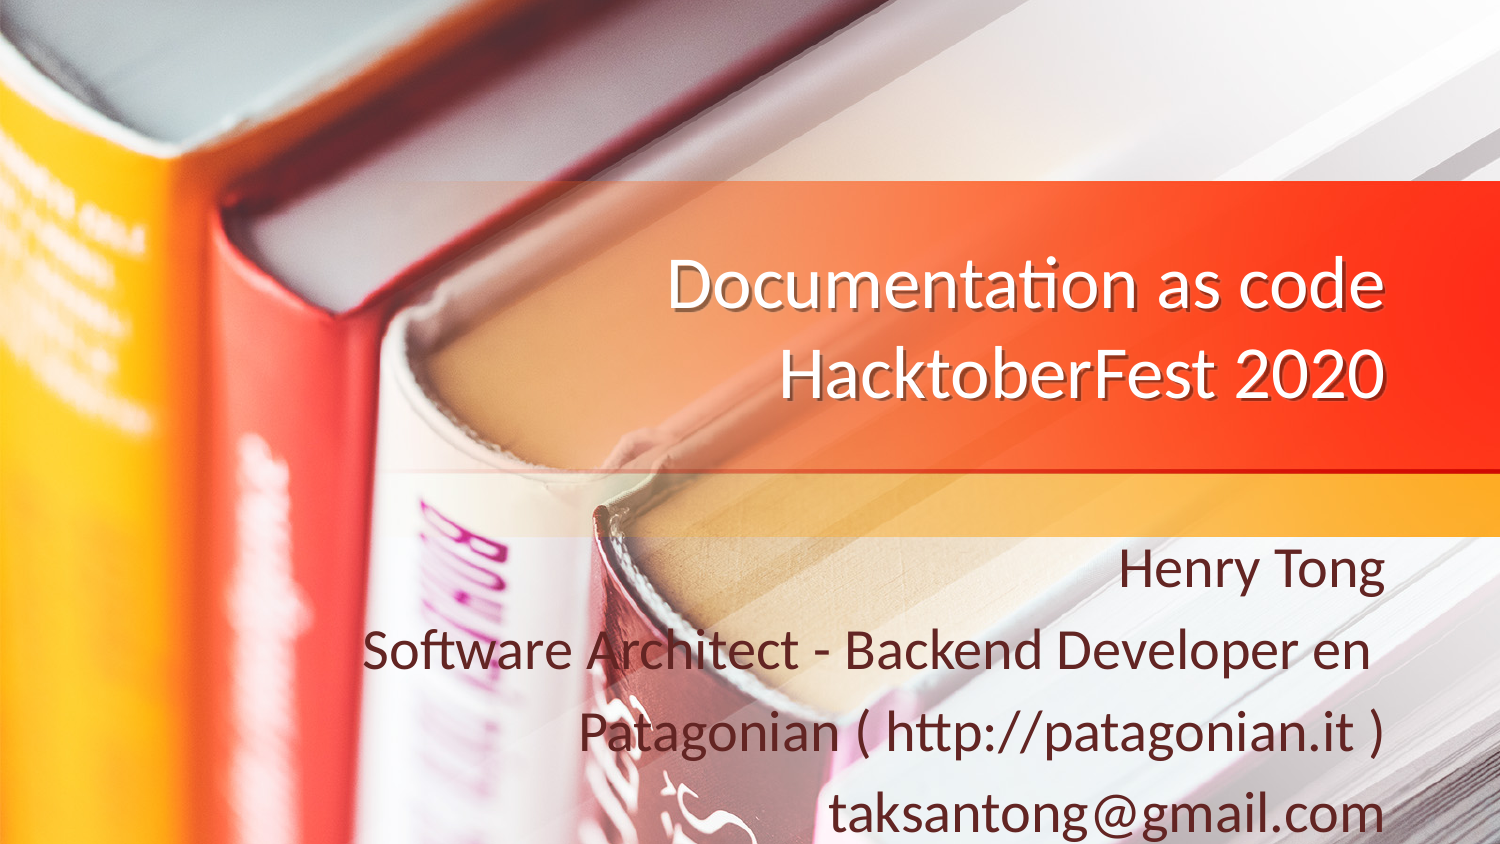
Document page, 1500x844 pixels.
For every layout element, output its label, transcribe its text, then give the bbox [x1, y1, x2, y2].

title Documentation as code HacktoberFest 2020 [480, 223, 1402, 424]
subtitle Henry Tong Software Architect - Backend Developer en Patagonian ( http://patagonian.it ) taksantong@gmail.com [75, 522, 1402, 623]
picture [0, 0, 1500, 844]
